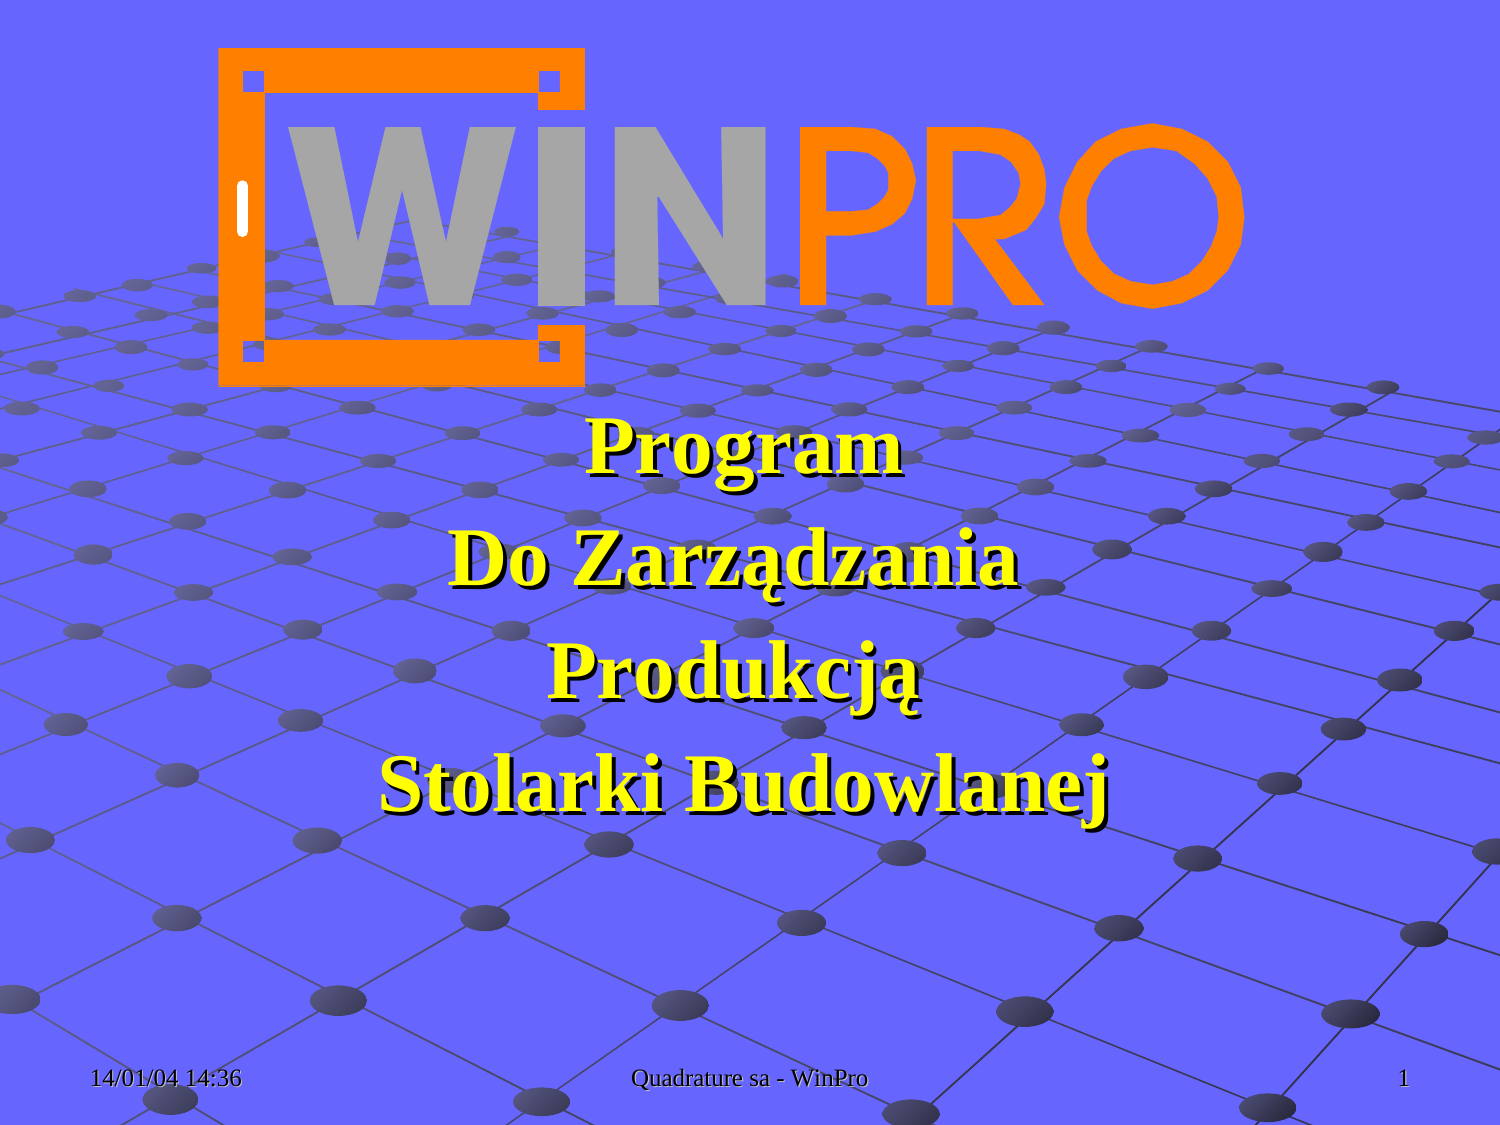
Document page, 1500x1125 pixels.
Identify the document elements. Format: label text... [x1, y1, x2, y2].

picture [218, 42, 1247, 388]
text_box Program Do Zarządzania Produkcją Stolarki Budowlanej [29, 397, 1459, 838]
